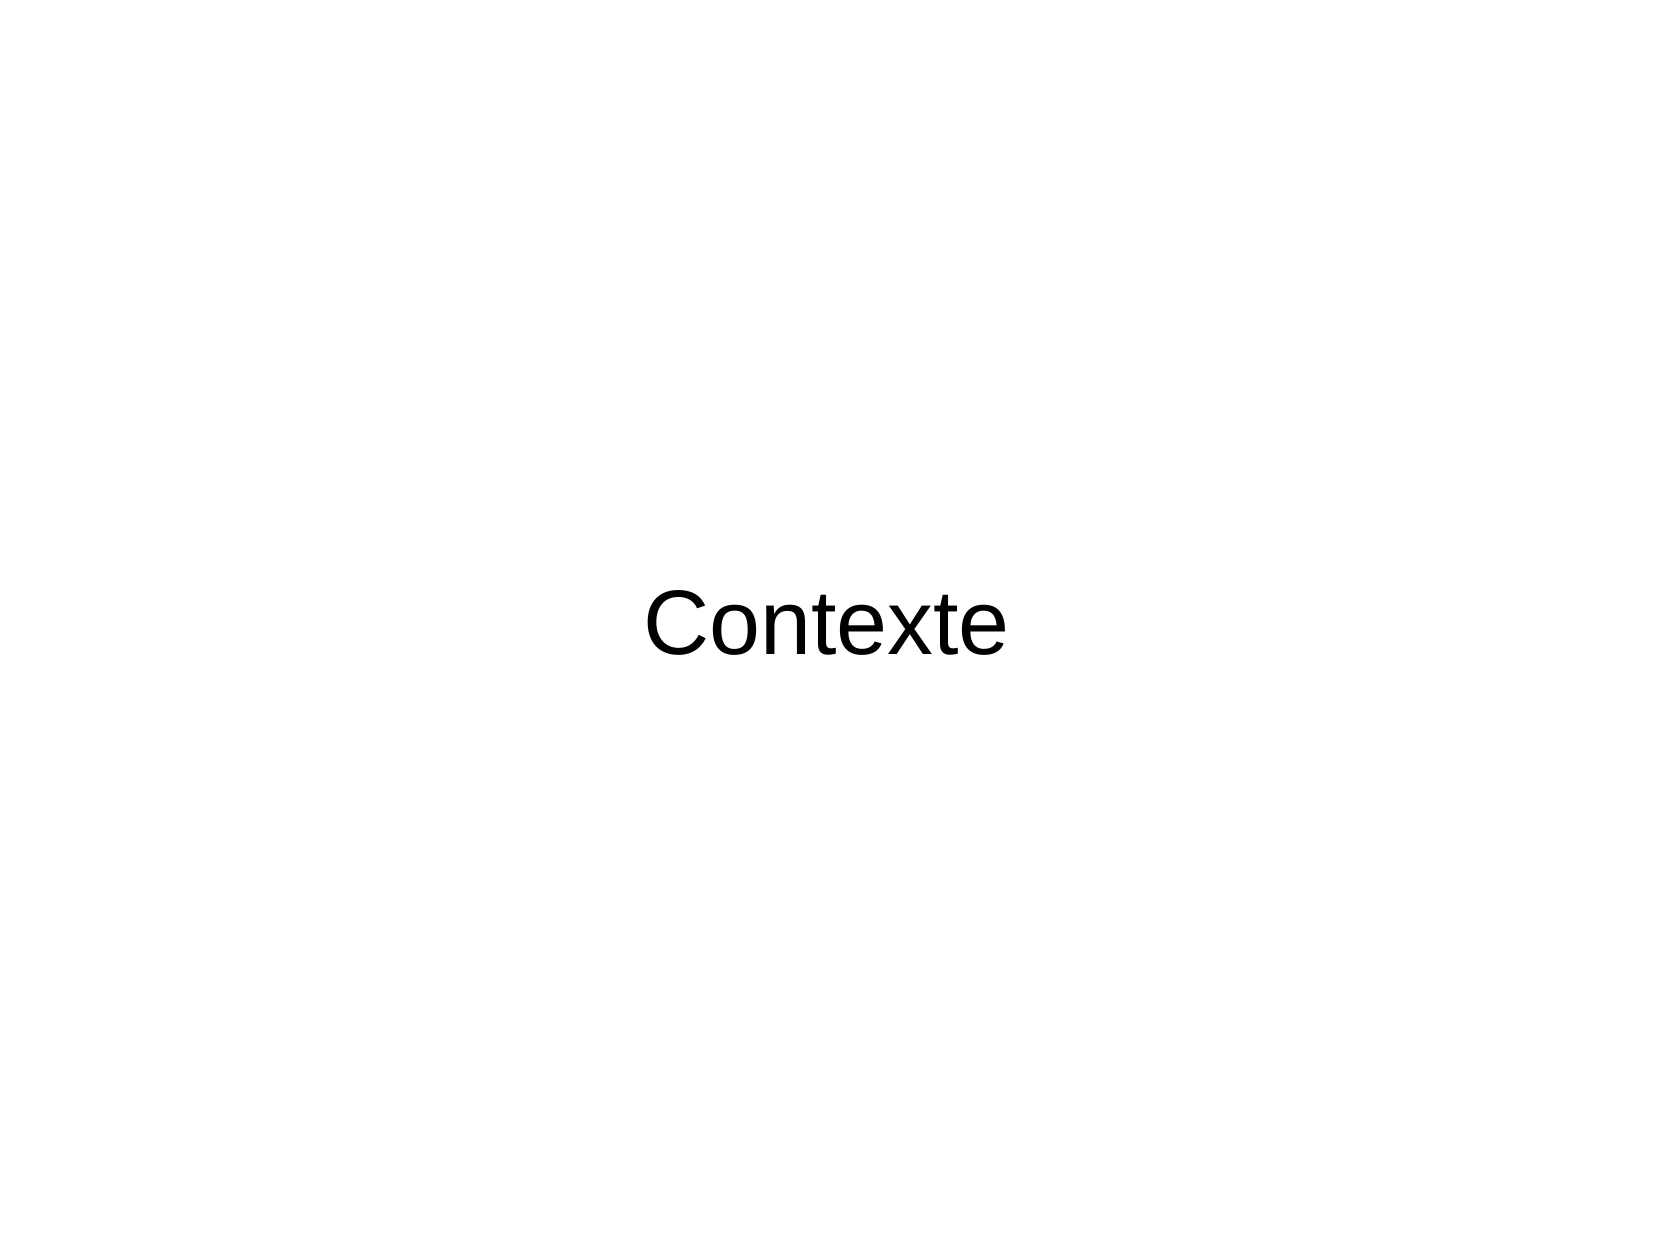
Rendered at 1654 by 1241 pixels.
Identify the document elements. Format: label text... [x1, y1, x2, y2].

title Contexte [82, 519, 1571, 727]
